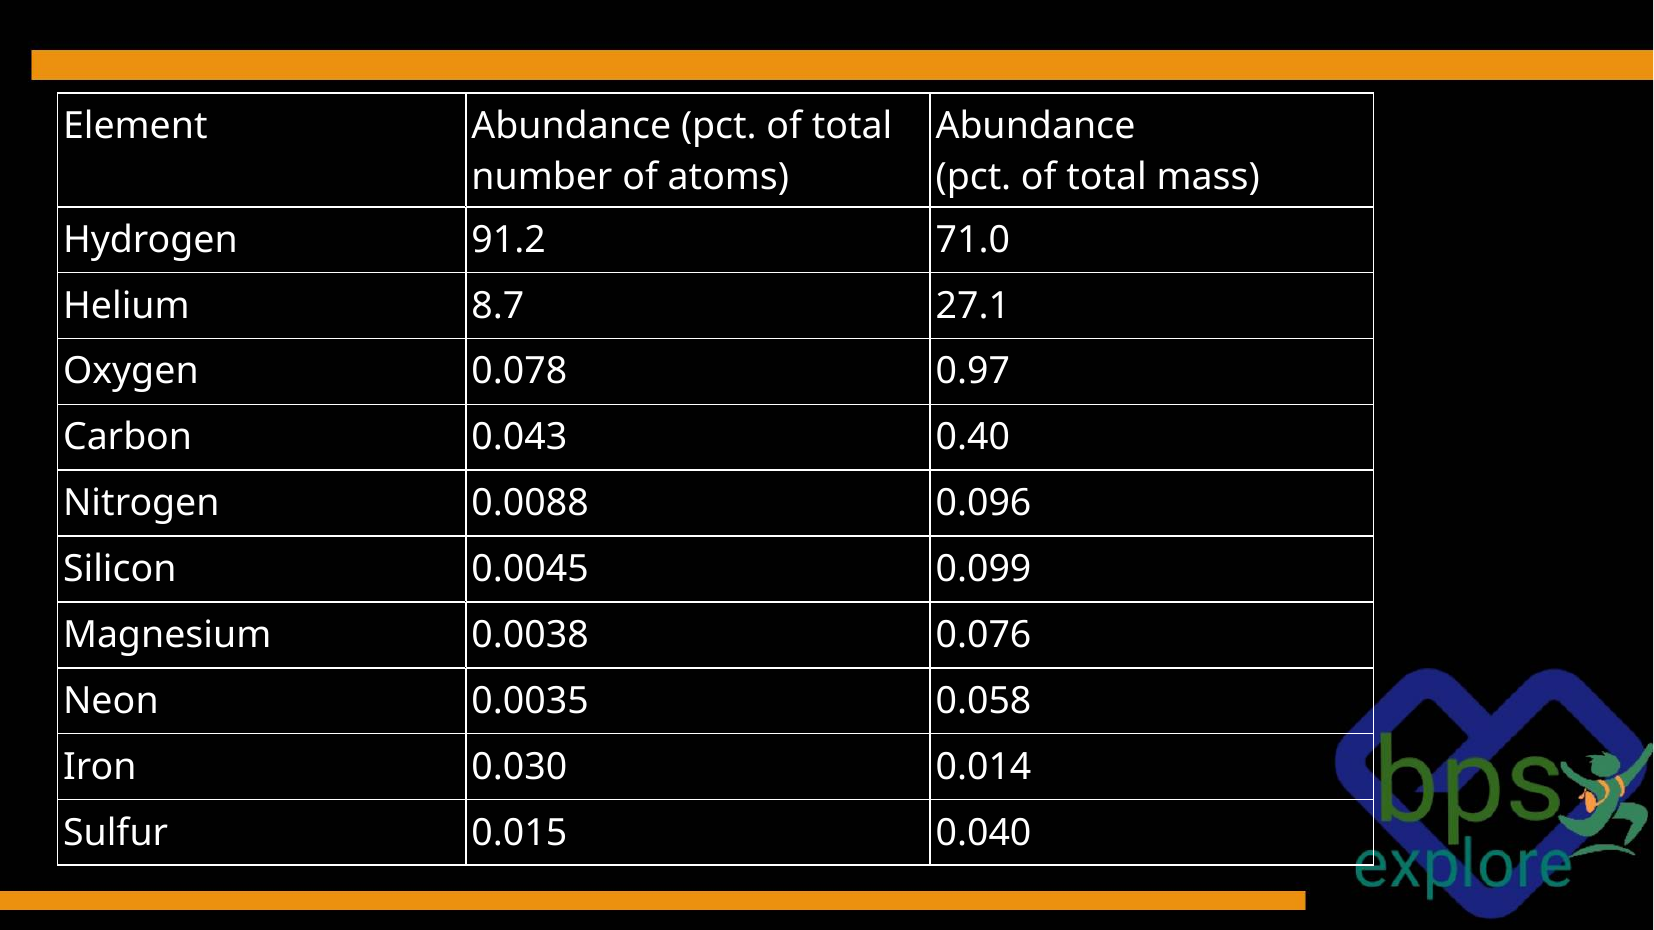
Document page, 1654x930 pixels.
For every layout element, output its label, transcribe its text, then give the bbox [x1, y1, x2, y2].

table_cell 0.40 [931, 405, 1373, 469]
table_cell 0.040 [931, 800, 1373, 864]
table_cell 0.97 [931, 339, 1373, 404]
table_cell Nitrogen [58, 471, 465, 535]
table_cell 91.2 [467, 208, 929, 272]
table_cell Iron [58, 734, 465, 799]
table_cell Carbon [58, 405, 465, 469]
table_cell 0.099 [931, 537, 1373, 601]
table_cell Sulfur [58, 800, 465, 864]
table_cell Oxygen [58, 339, 465, 404]
table_cell 0.058 [931, 669, 1373, 733]
table_cell 0.015 [467, 800, 929, 864]
table_cell Magnesium [58, 603, 465, 667]
table_cell 0.0038 [467, 603, 929, 667]
table_cell 71.0 [931, 208, 1373, 272]
picture [0, 0, 1654, 930]
table_cell 0.043 [467, 405, 929, 469]
table_cell Silicon [58, 537, 465, 601]
table_cell Helium [58, 273, 465, 338]
table_cell 8.7 [467, 273, 929, 338]
table_header Element [58, 94, 465, 206]
table_cell 0.0045 [467, 537, 929, 601]
table_cell 0.030 [467, 734, 929, 799]
table_cell 0.078 [467, 339, 929, 404]
table_header Abundance (pct. of total mass) [931, 94, 1373, 206]
table_cell 0.096 [931, 471, 1373, 535]
table_cell 0.0035 [467, 669, 929, 733]
table_cell 0.0088 [467, 471, 929, 535]
table_cell 0.014 [931, 734, 1373, 799]
table_cell Hydrogen [58, 208, 465, 272]
table_cell 0.076 [931, 603, 1373, 667]
table_cell Neon [58, 669, 465, 733]
table_header Abundance (pct. of total number of atoms) [467, 94, 929, 206]
table_cell 27.1 [931, 273, 1373, 338]
